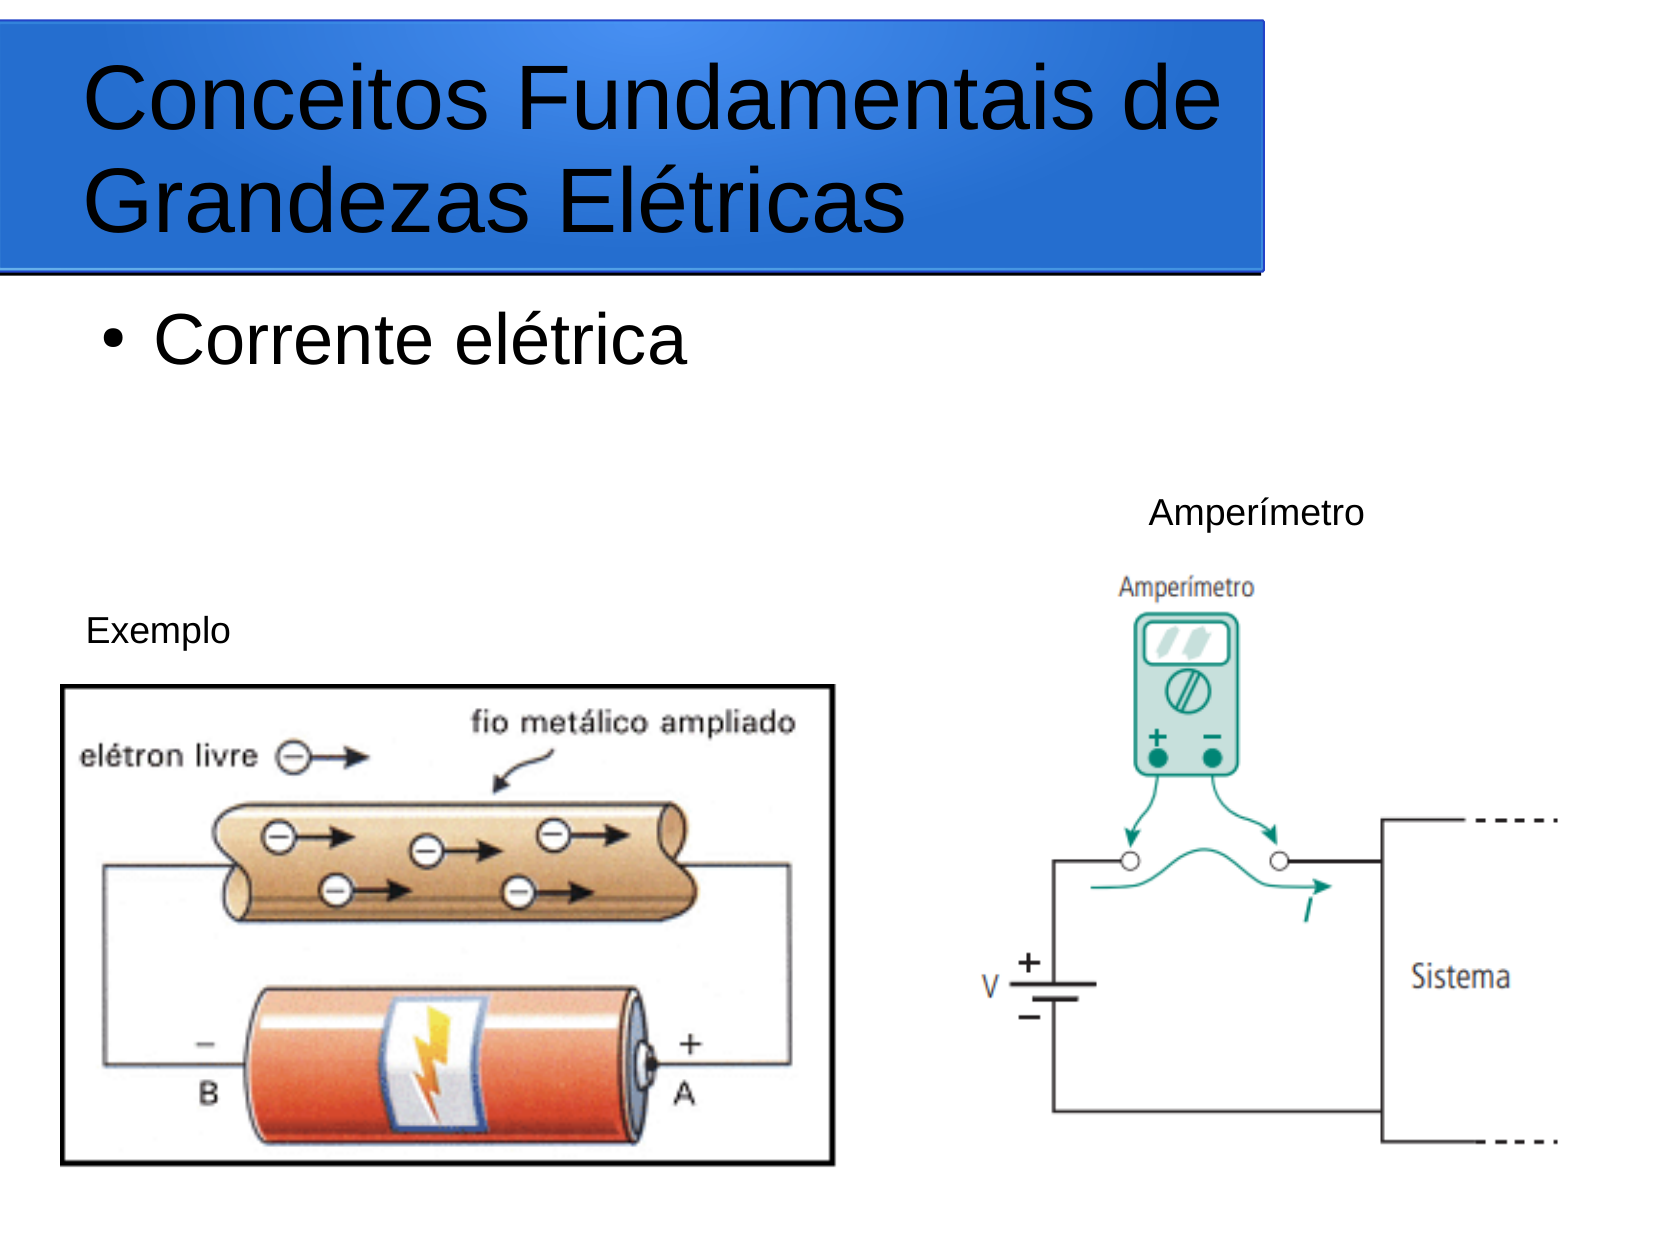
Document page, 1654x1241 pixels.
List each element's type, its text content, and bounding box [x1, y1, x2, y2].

picture [955, 554, 1630, 1158]
text_box Exemplo [70, 602, 520, 660]
picture [60, 684, 839, 1170]
title Conceitos Fundamentais de Grandezas Elétricas [82, 47, 1235, 253]
text_box Amperímetro [1133, 484, 1595, 542]
list Corrente elétrica [82, 299, 809, 684]
